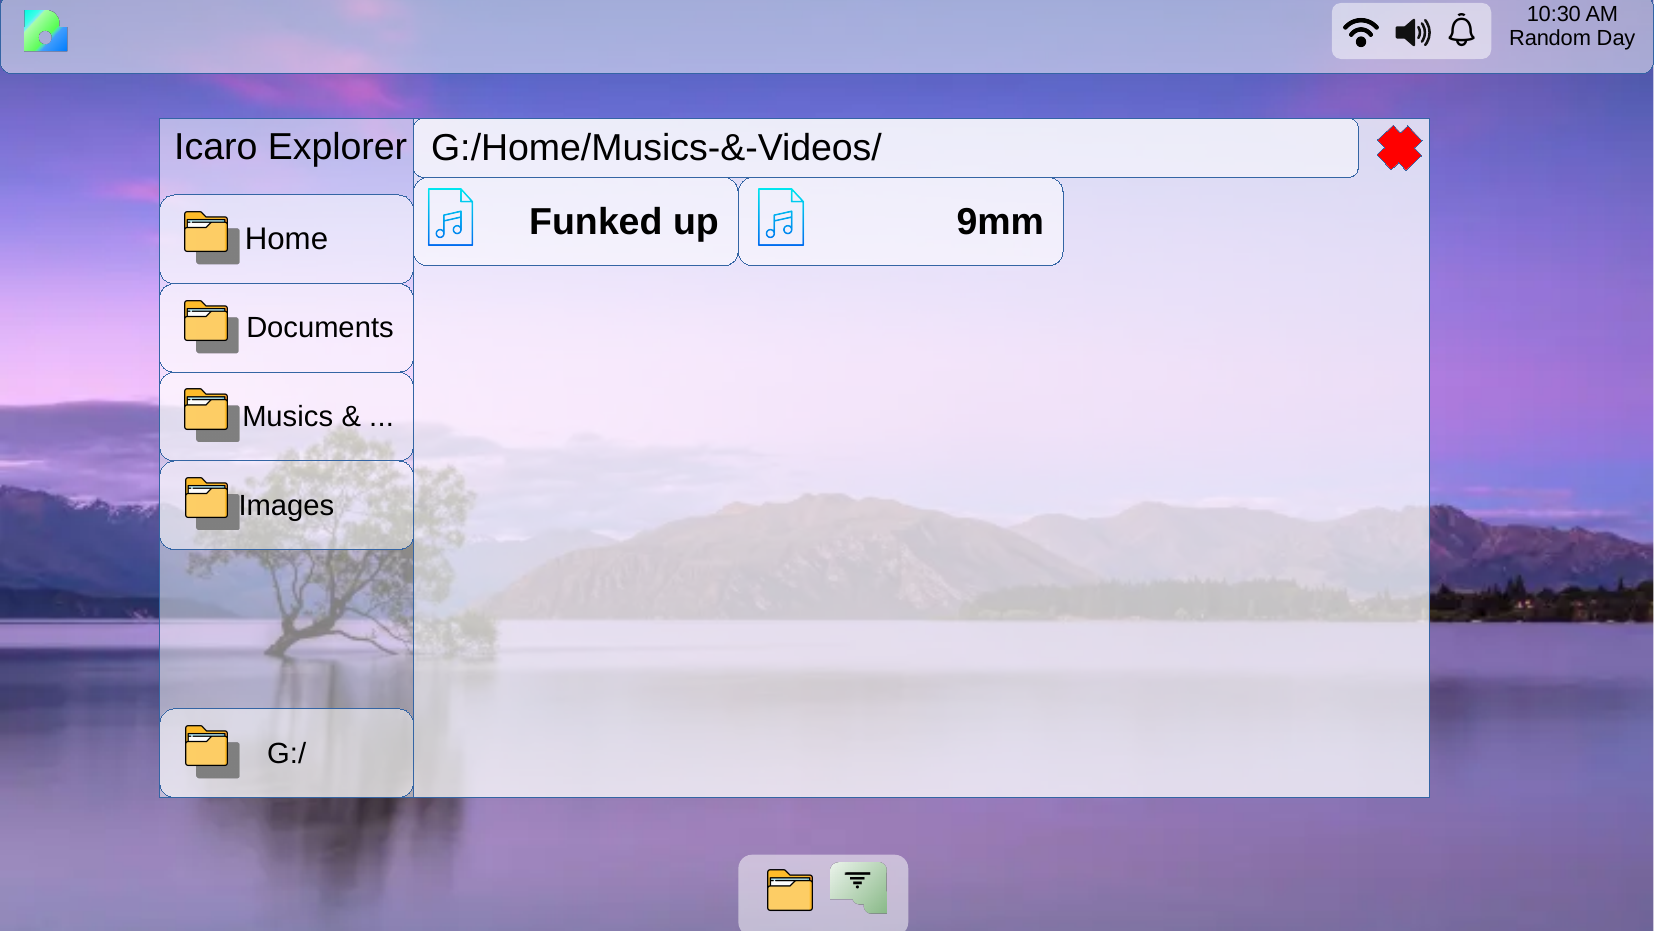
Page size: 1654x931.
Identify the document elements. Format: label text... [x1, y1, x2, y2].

text_box G:/Home/Musics-&-Videos/ [413, 118, 1359, 178]
text_box Funked up [413, 177, 738, 266]
text_box [159, 171, 421, 206]
picture [0, 0, 1654, 931]
text_box [159, 450, 169, 473]
text_box Icaro Explorer [159, 118, 413, 178]
text_box Musics & ... [159, 372, 414, 461]
text_box [159, 362, 169, 383]
text_box Home [159, 194, 414, 284]
picture [830, 862, 887, 919]
text_box Documents [159, 284, 414, 372]
text_box [738, 854, 909, 931]
text_box 9mm [738, 177, 1064, 266]
text_box [89, 0, 1654, 74]
text_box [159, 118, 1430, 798]
text_box G:/ [159, 708, 414, 798]
text_box [159, 273, 170, 294]
text_box 10:30 AM Random Day [1491, 0, 1654, 64]
picture [767, 867, 813, 913]
picture [1393, 12, 1433, 52]
picture [1343, 14, 1379, 51]
text_box [731, 178, 745, 187]
text_box [159, 785, 171, 798]
picture [1443, 11, 1480, 48]
text_box Images [159, 460, 414, 550]
